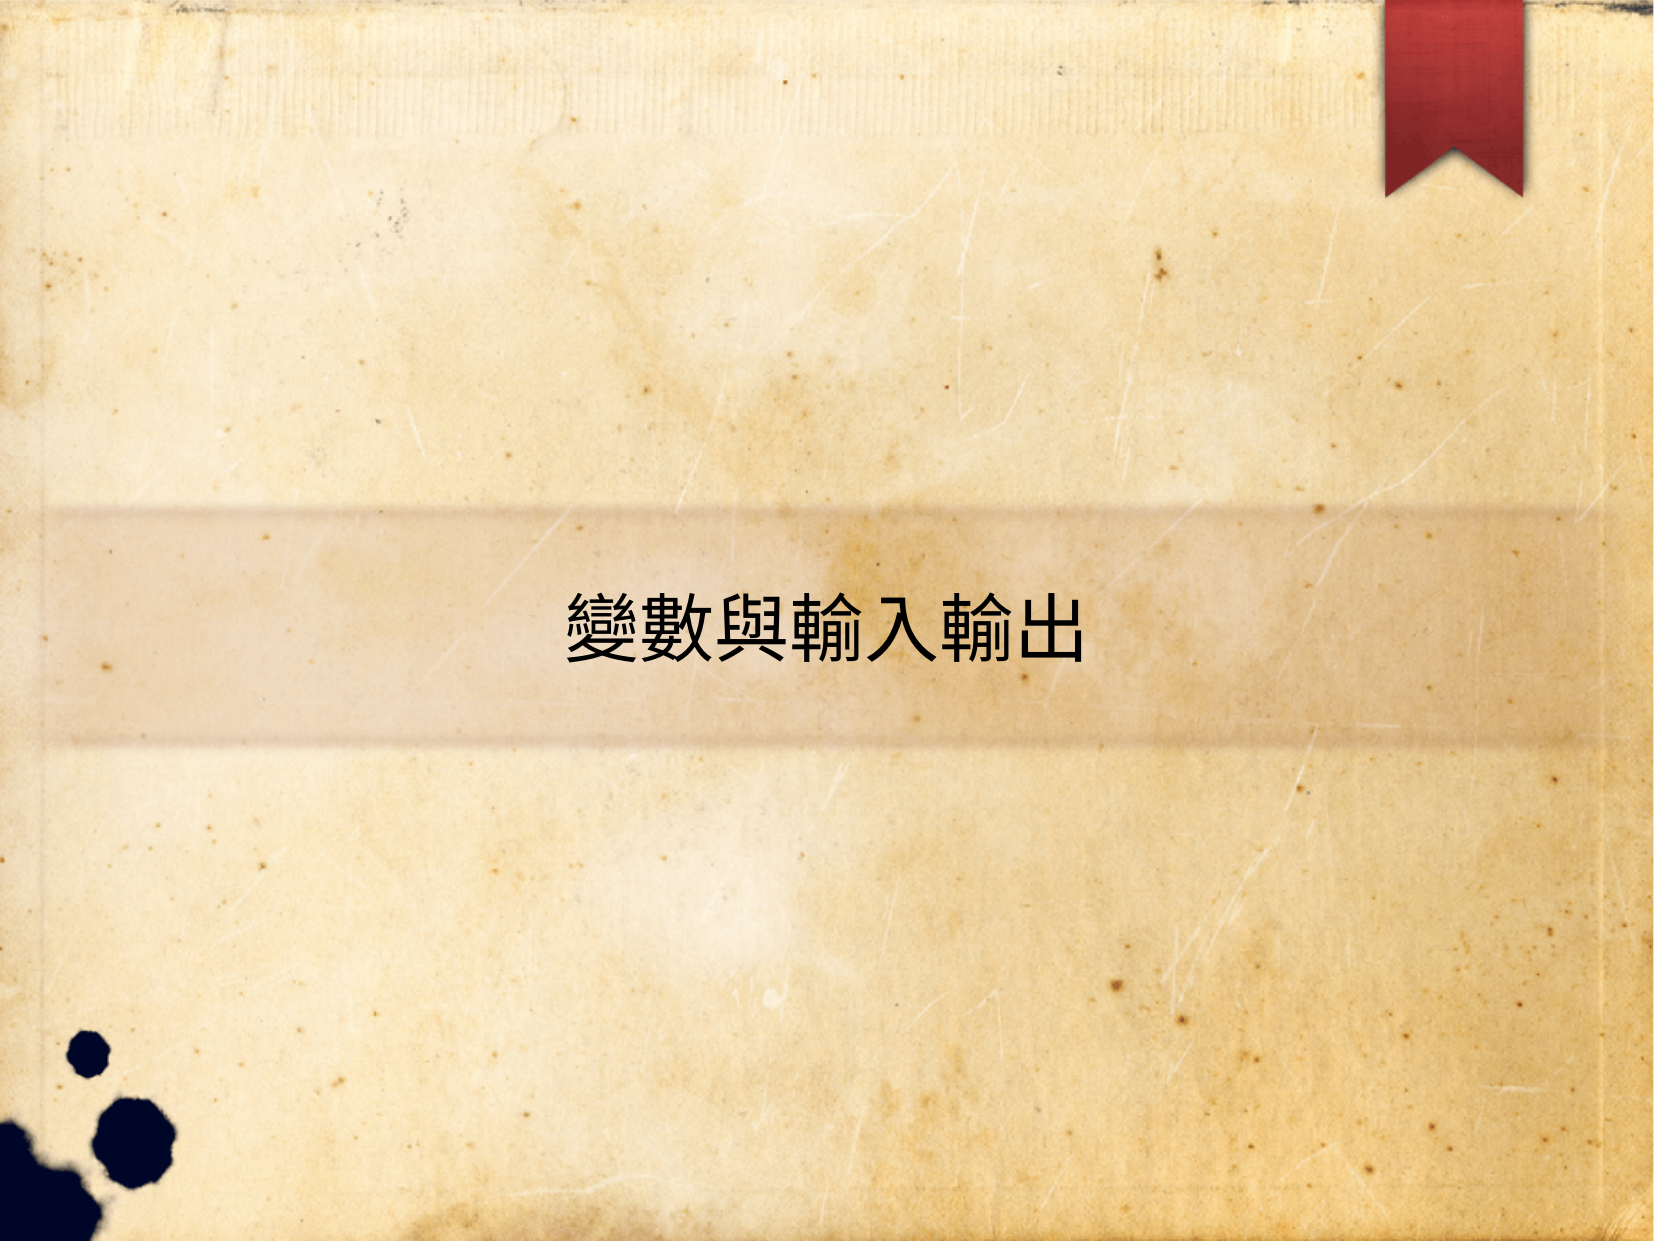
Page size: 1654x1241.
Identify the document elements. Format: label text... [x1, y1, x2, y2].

picture [0, 0, 1654, 1241]
title 變數與輸入輸出 [82, 519, 1571, 727]
